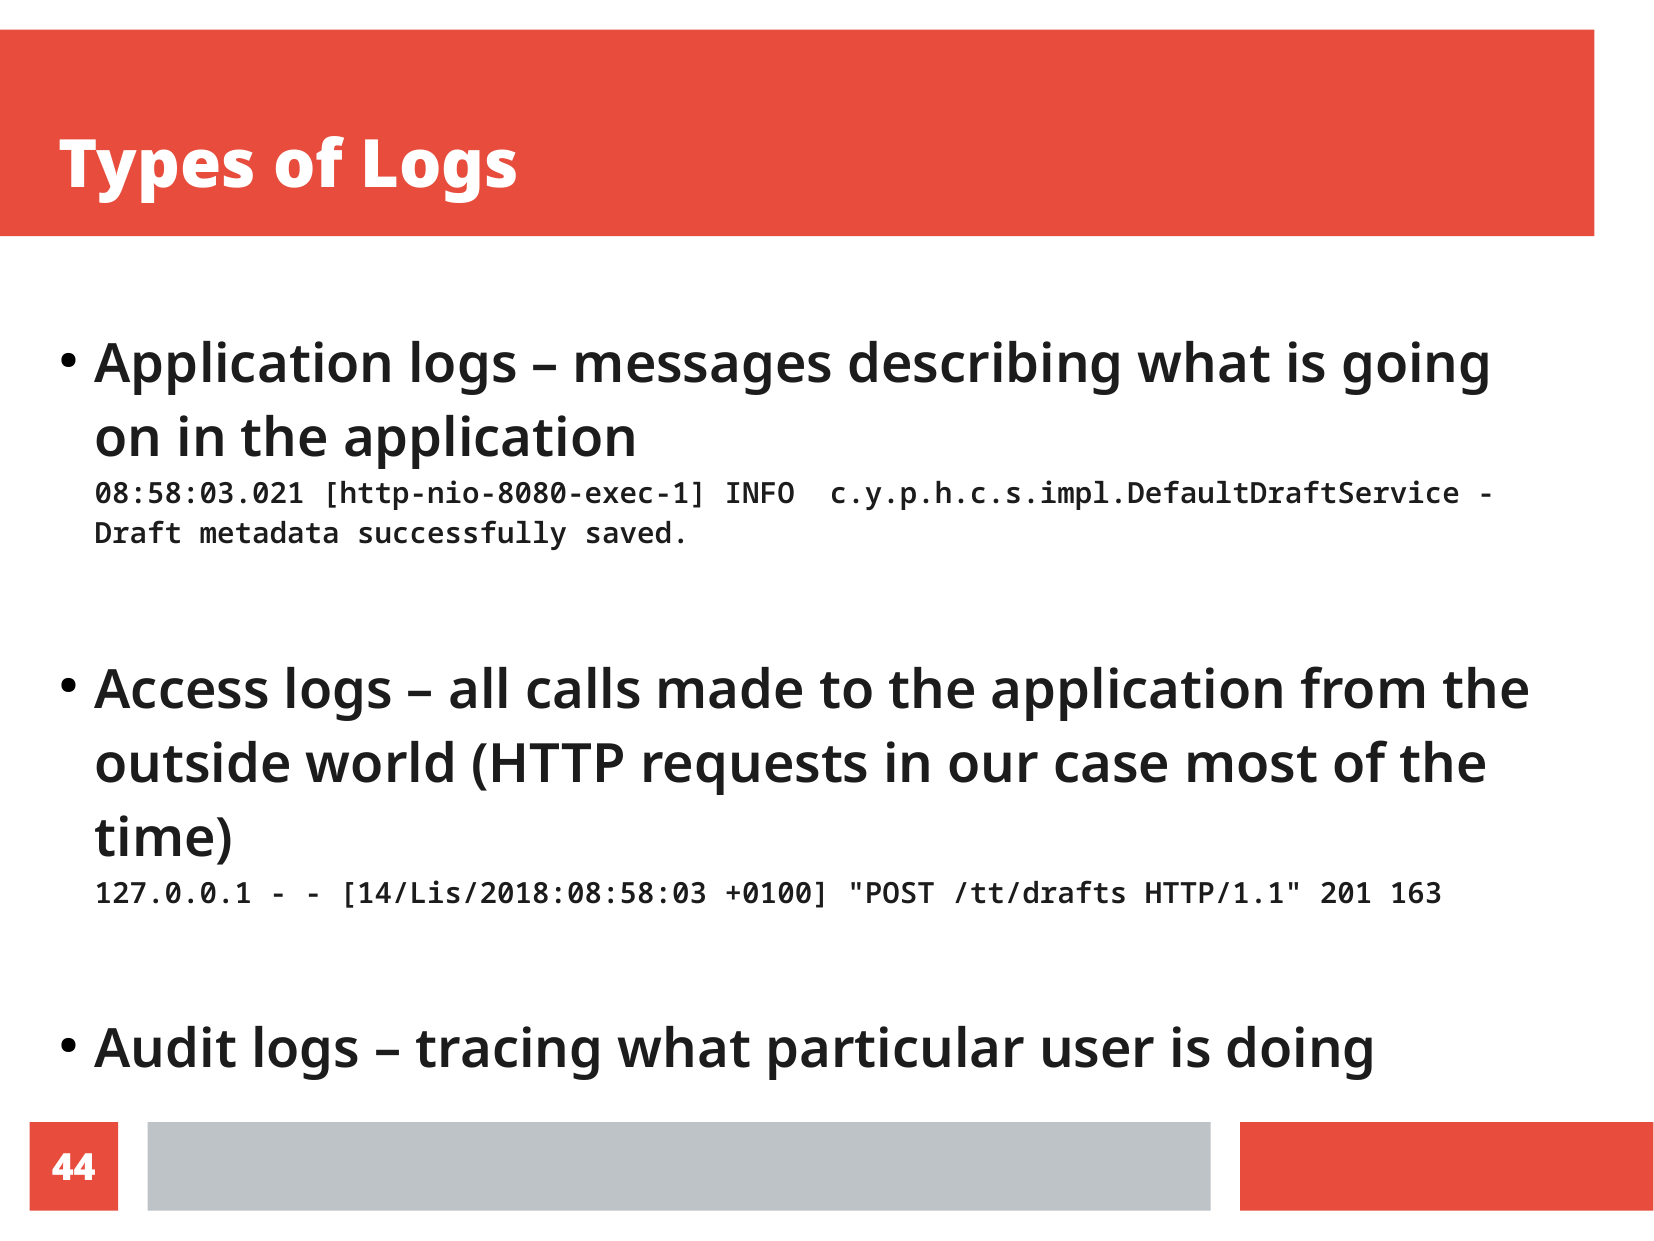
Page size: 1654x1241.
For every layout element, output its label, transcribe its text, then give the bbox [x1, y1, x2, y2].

list Application logs – messages describing what is going on in the application 08:58:03.021 [http-nio-8080-exec-1] INFO c.y.p.h.c.s.impl.DefaultDraftService - Draft metadata successfully saved. Access logs – all calls made to the application from the outside world (HTTP requests in our case most of the time) 127.0.0.1 - - [14/Lis/2018:08:58:03 +0100] "POST /tt/drafts HTTP/1.1" 201 163 Audit logs – tracing what particular user is doing [59, 324, 1565, 1093]
title Types of Logs [59, 59, 1595, 207]
